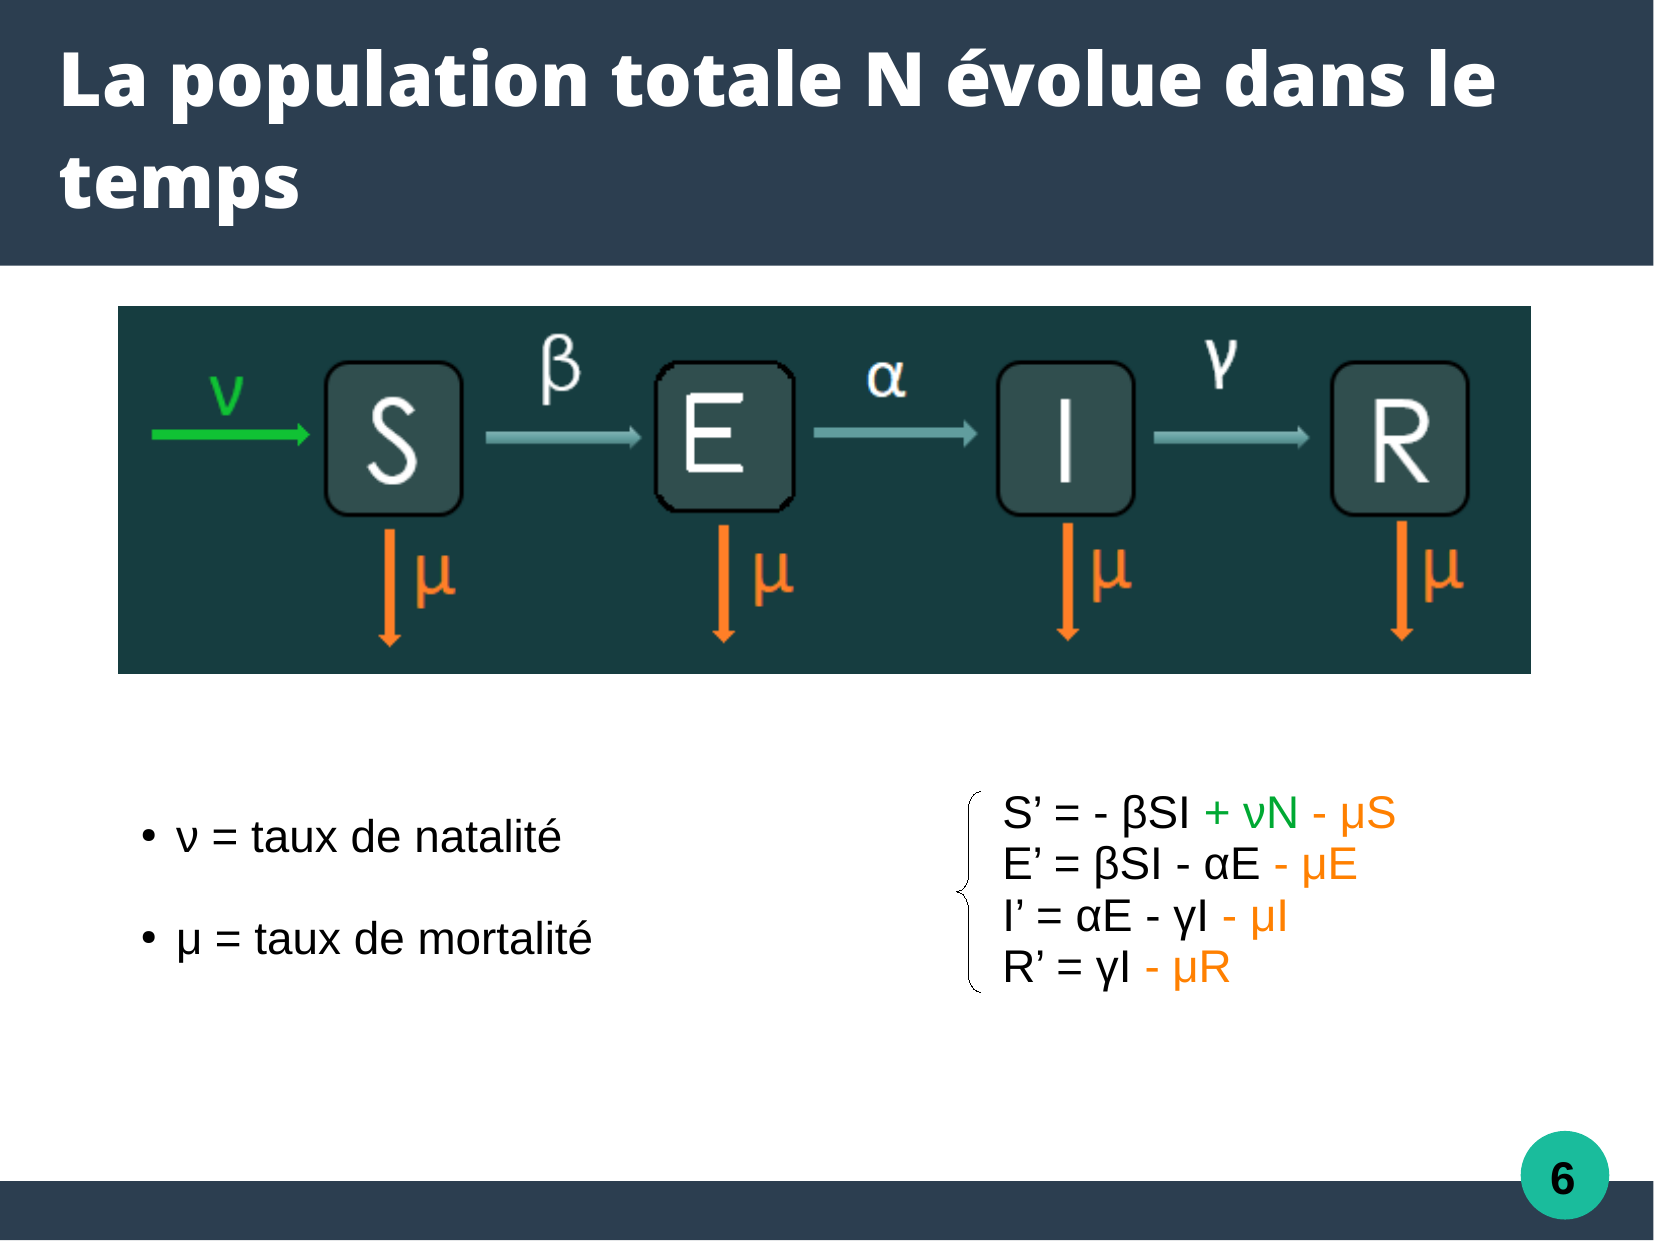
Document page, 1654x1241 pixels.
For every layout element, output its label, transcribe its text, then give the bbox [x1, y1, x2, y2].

text_box ν = taux de natalité μ = taux de mortalité [125, 803, 686, 1016]
text_box 6 [1535, 1145, 1610, 1227]
text_box S’ = - βSI + νN - μS E’ = βSI - αE - μE I’ = αE - γI - μI R’ = γI - μR [987, 779, 1548, 1111]
picture [118, 306, 1531, 674]
title La population totale N évolue dans le temps [59, 49, 1595, 207]
